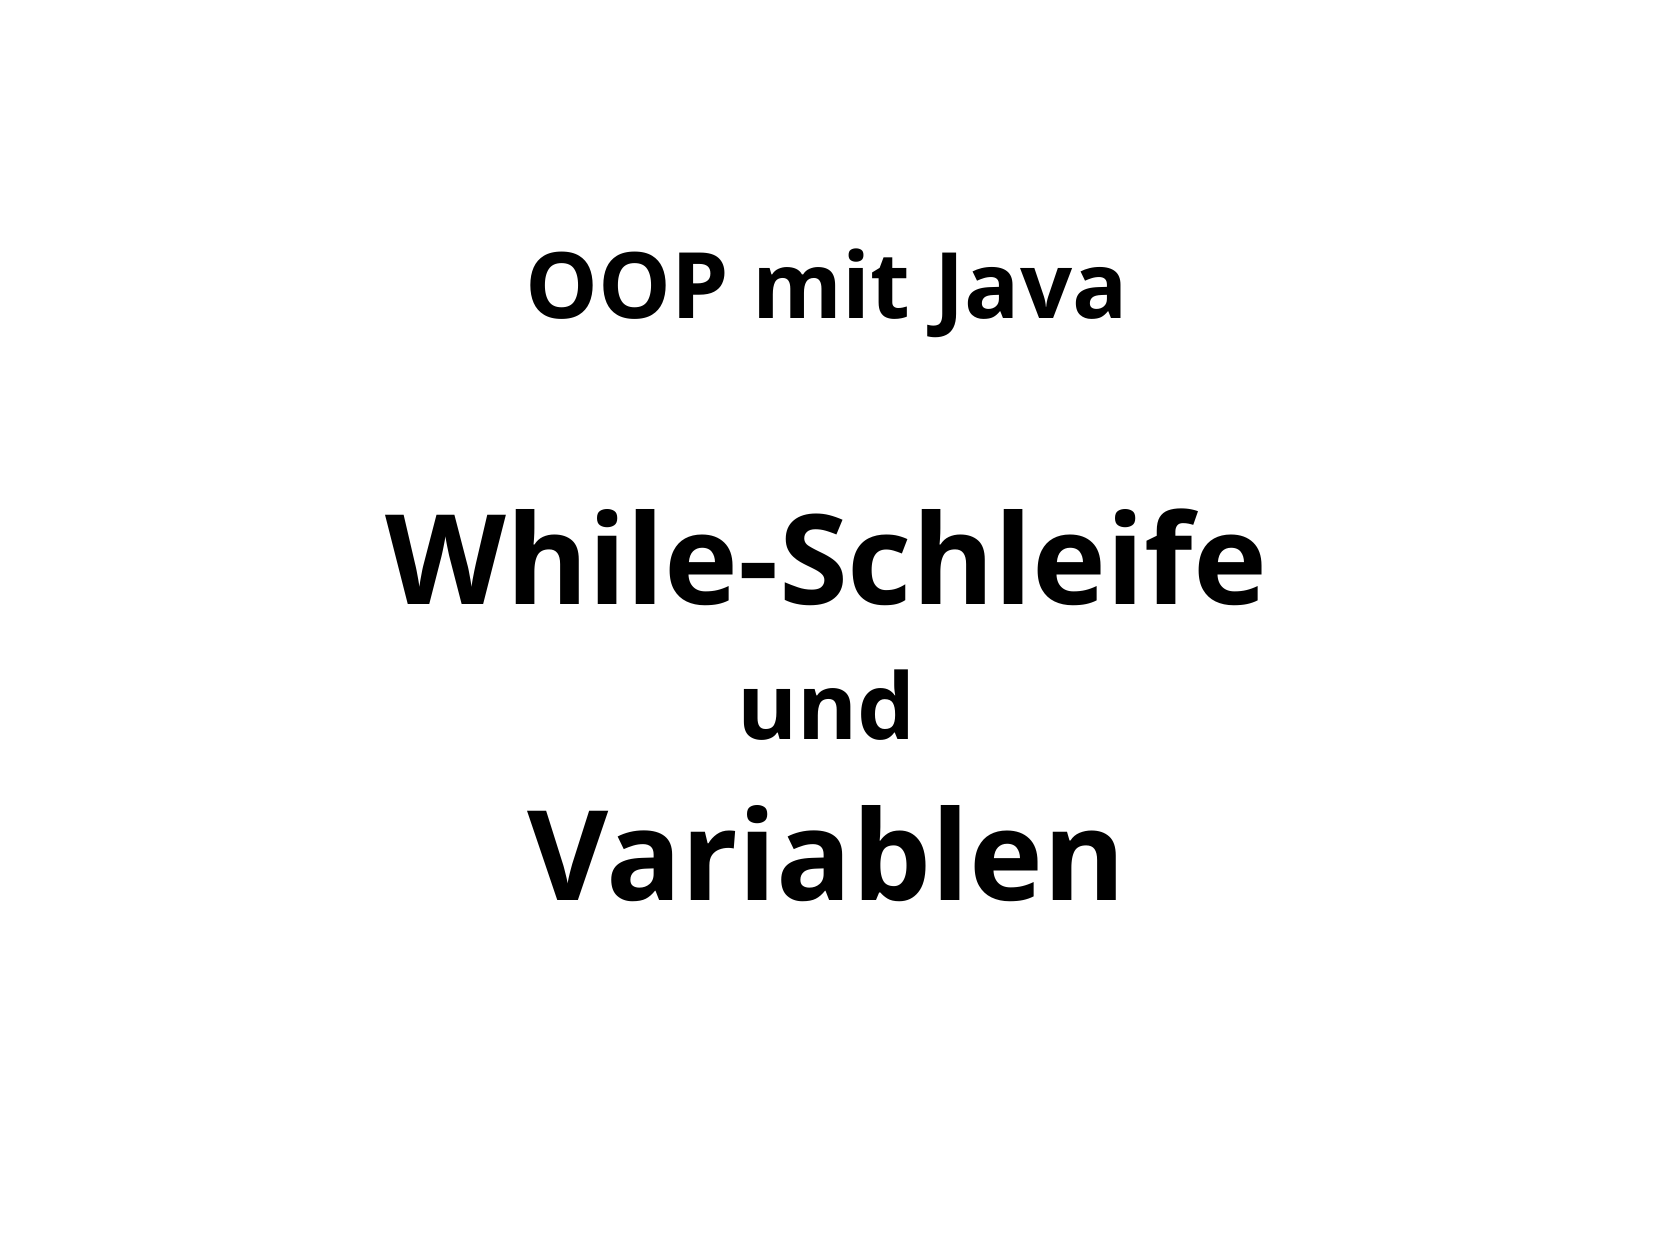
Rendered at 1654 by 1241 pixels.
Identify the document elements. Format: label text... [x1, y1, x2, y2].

subtitle OOP mit Java While-Schleife und Variablen [23, 35, 1630, 1123]
